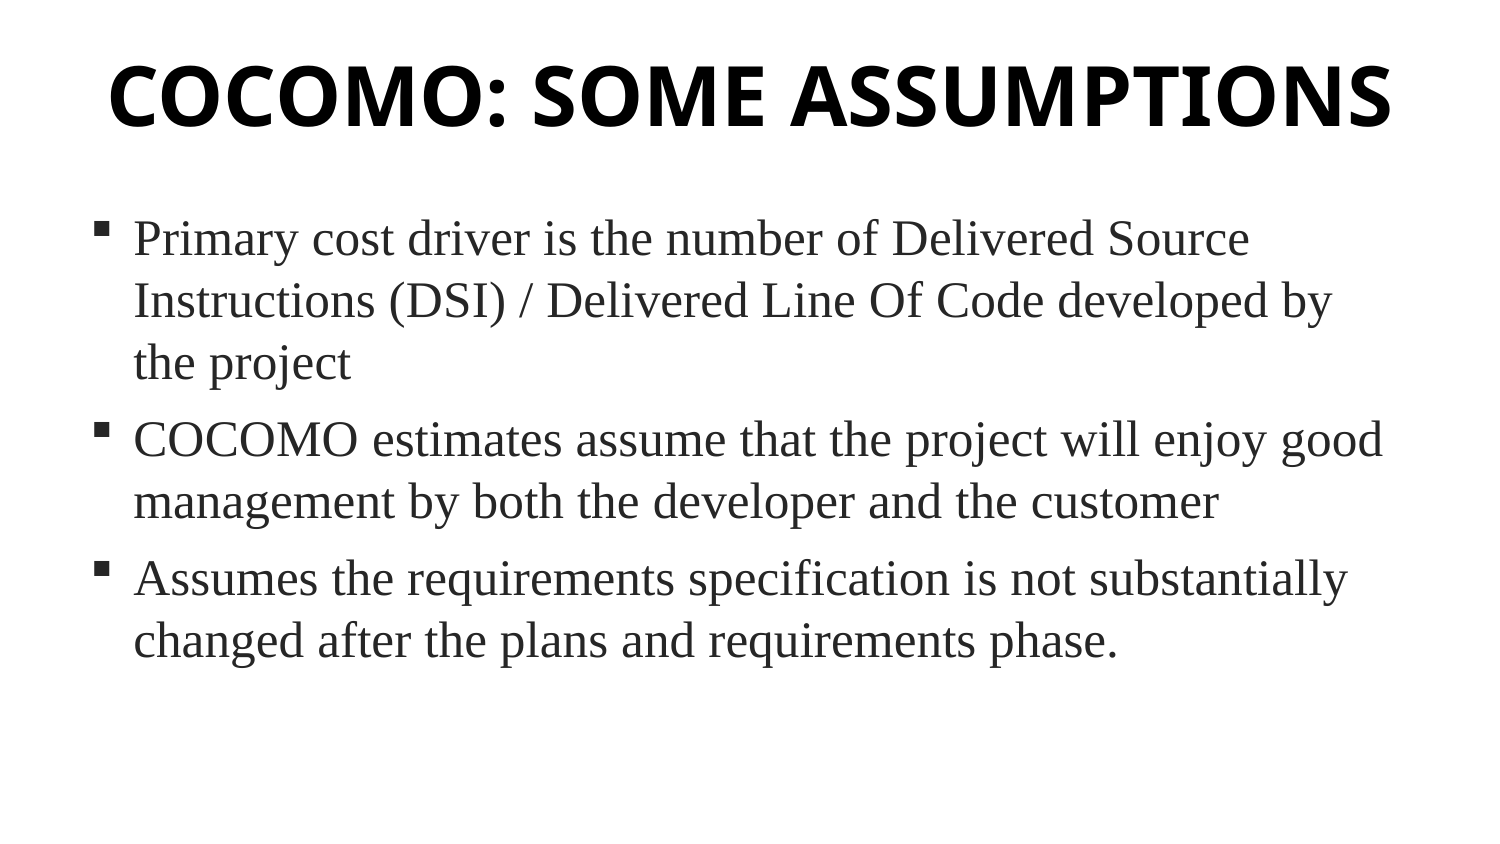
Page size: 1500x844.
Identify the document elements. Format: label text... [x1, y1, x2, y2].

title COCOMO: Some Assumptions [75, 23, 1425, 164]
list Primary cost driver is the number of Delivered Source Instructions (DSI) / Delivered Line Of Code developed by the project COCOMO estimates assume that the project will enjoy good management by both the developer and the customer Assumes the requirements specification is not substantially changed after the plans and requirements phase. [75, 196, 1425, 754]
